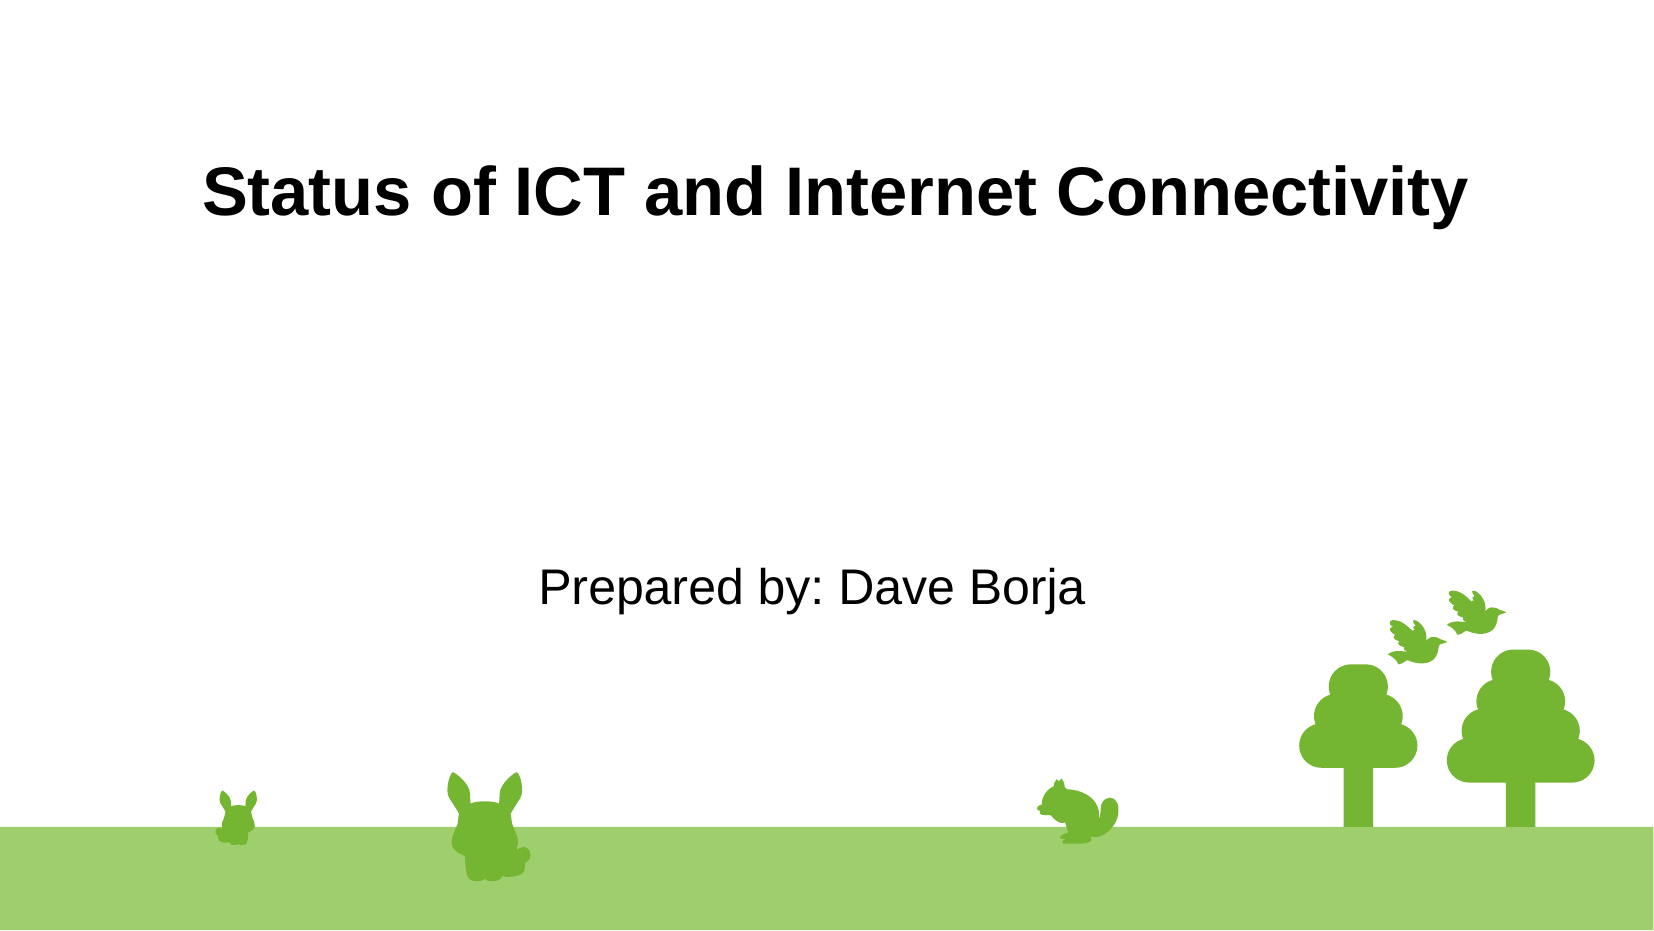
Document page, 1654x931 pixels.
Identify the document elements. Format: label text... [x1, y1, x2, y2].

title Status of ICT and Internet Connectivity [88, 29, 1565, 355]
subtitle Prepared by: Dave Borja [88, 295, 1536, 768]
